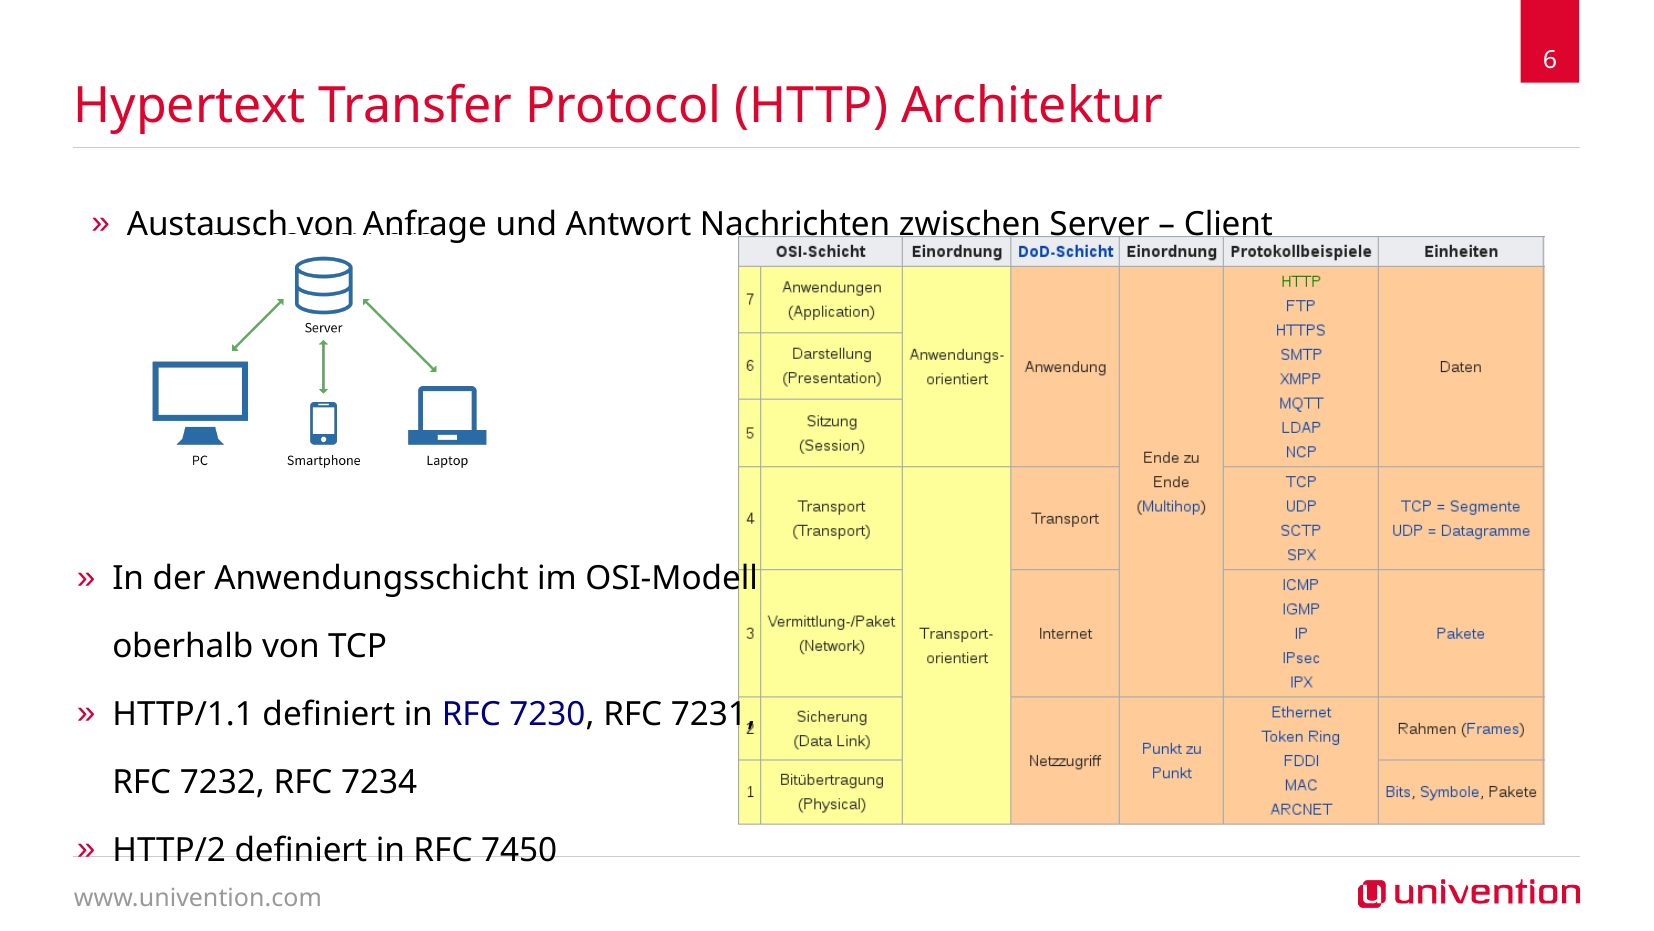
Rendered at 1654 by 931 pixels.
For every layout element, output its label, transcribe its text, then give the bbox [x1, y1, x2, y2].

picture [1358, 879, 1580, 908]
title Hypertext Transfer Protocol (HTTP) Architektur [73, 59, 1580, 148]
picture [738, 236, 1545, 827]
picture [125, 233, 532, 502]
list In der Anwendungsschicht im OSI-Modell oberhalb von TCP HTTP/1.1 definiert in RFC 7230, RFC 7231, RFC 7232, RFC 7234 HTTP/2 definiert in RFC 7450 [59, 531, 768, 827]
list Austausch von Anfrage und Antwort Nachrichten zwischen Server – Client [73, 177, 1565, 237]
